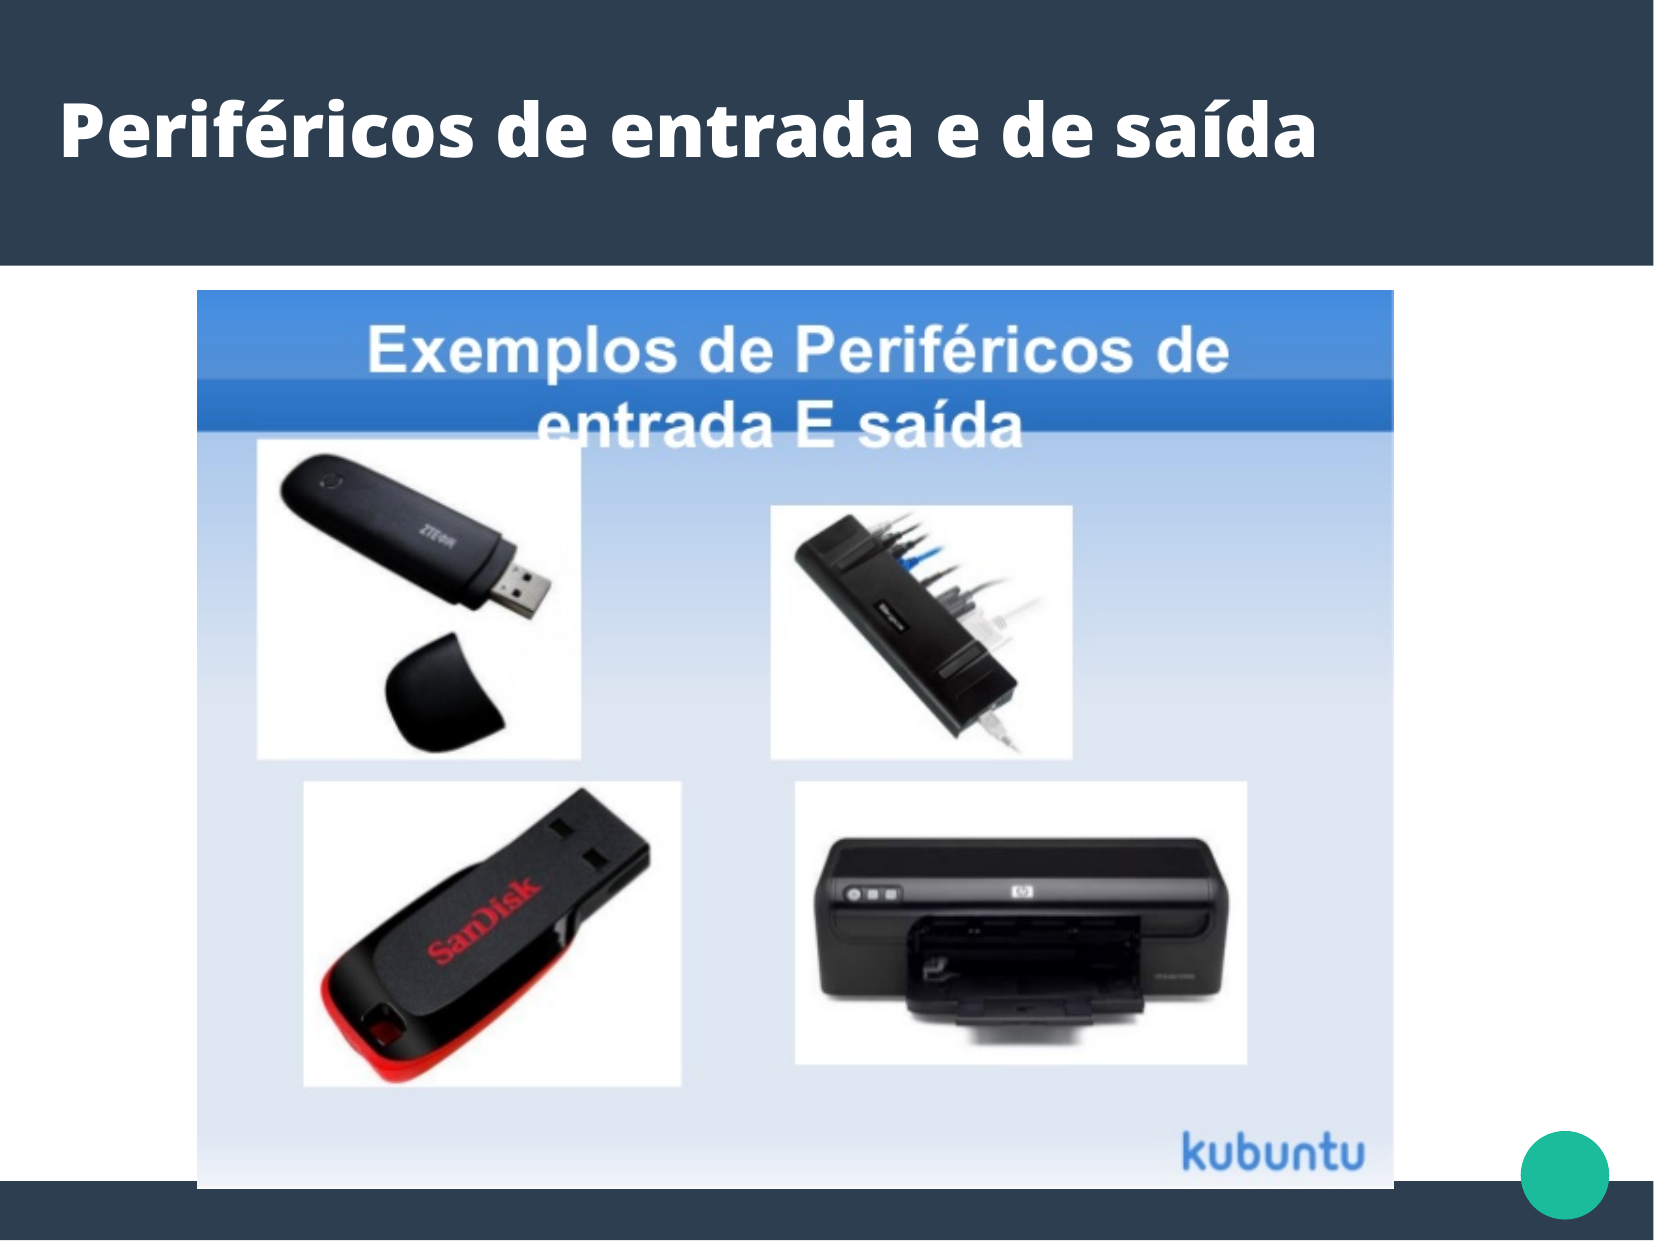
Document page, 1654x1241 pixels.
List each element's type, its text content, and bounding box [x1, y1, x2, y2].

picture [197, 290, 1394, 1189]
title Periféricos de entrada e de saída [59, 49, 1595, 207]
